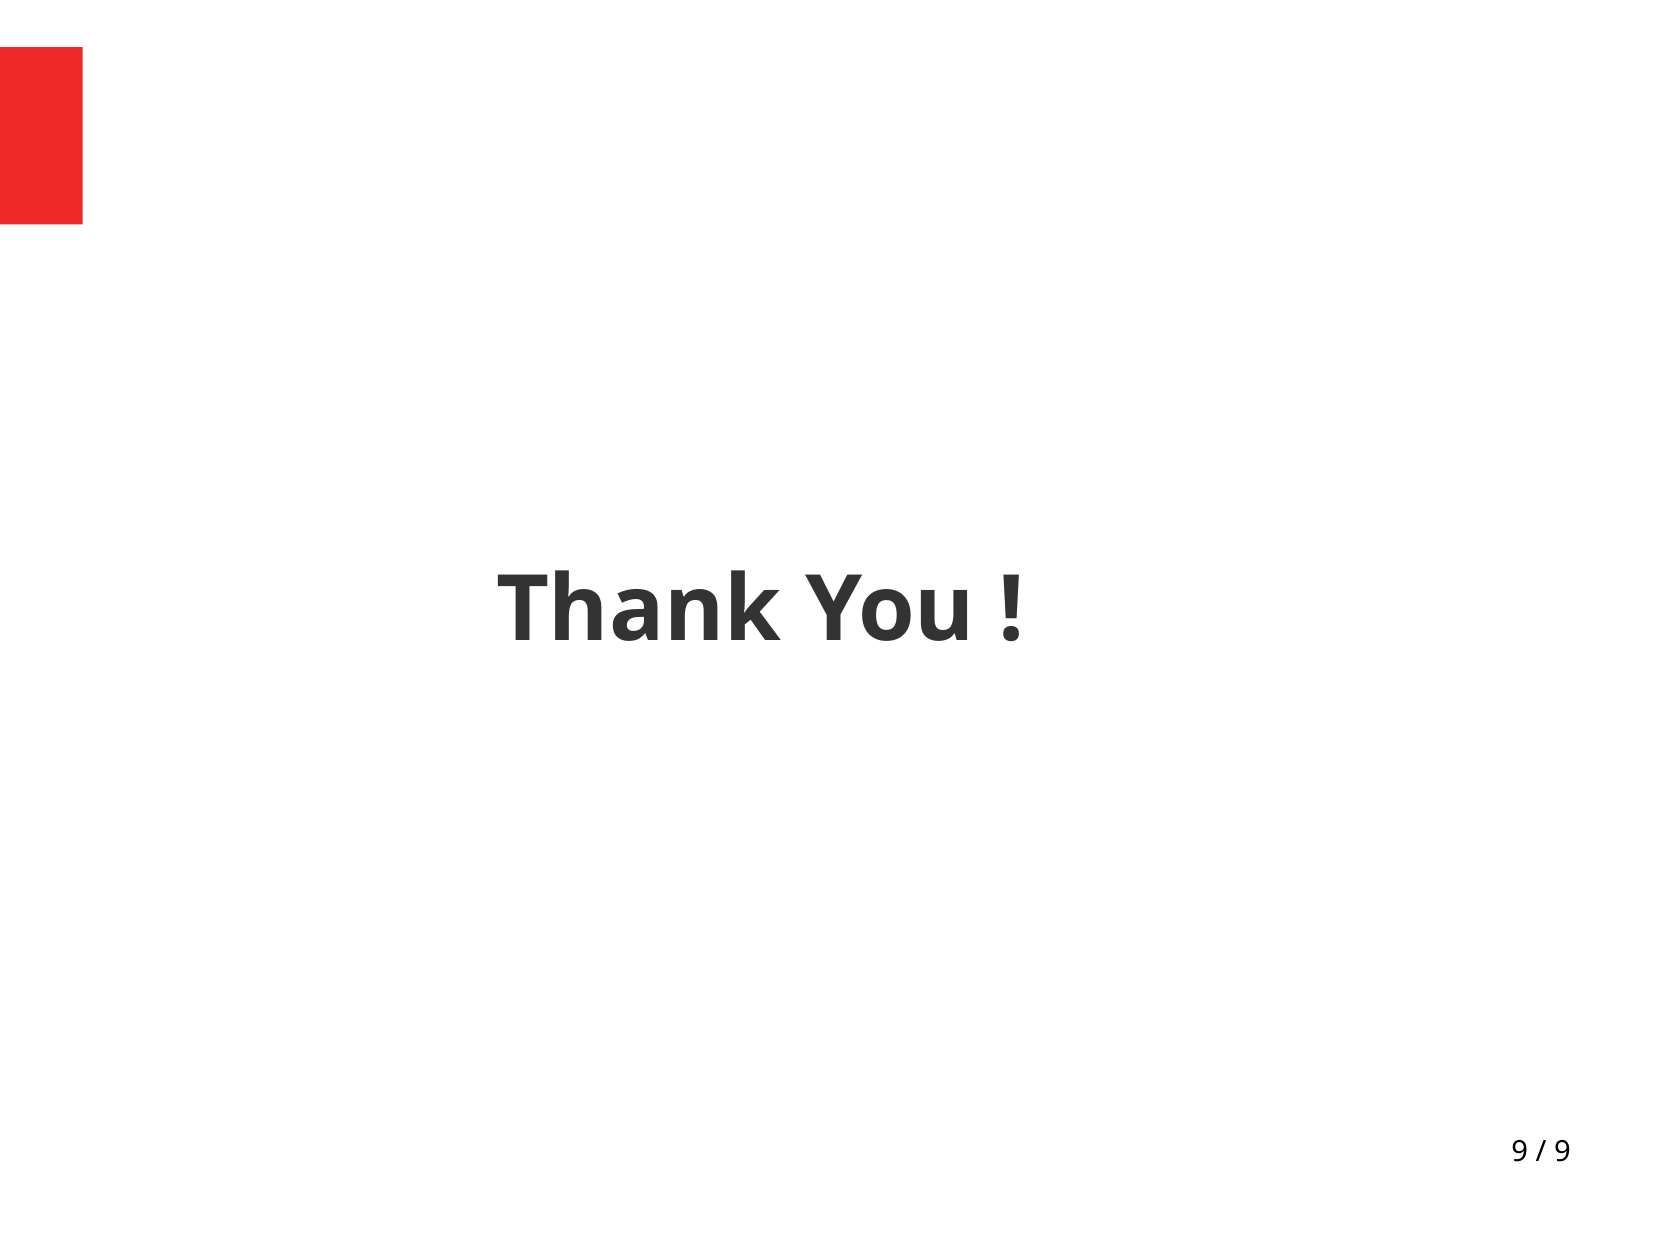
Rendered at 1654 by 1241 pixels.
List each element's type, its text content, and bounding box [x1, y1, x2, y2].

title Thank You ! [496, 501, 1654, 709]
